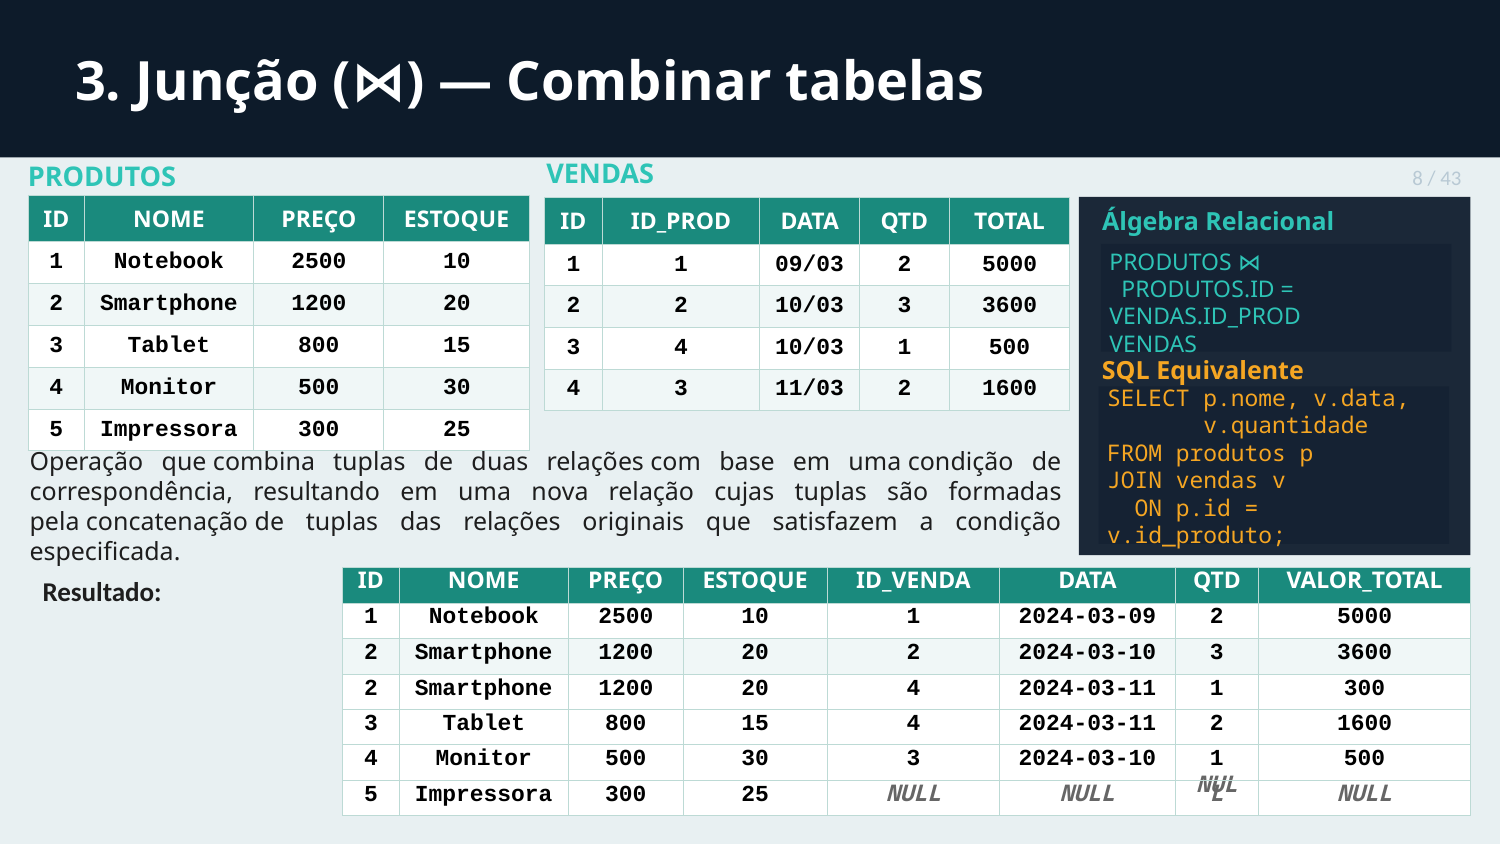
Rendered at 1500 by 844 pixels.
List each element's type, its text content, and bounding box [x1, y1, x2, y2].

text_box SELECT p.nome, v.data, v.quantidade FROM produtos p JOIN vendas v ON p.id = v.id_produto; [1107, 383, 1441, 533]
table_cell 1200 [569, 675, 683, 709]
table_header ID_PROD [603, 198, 759, 244]
text_box [1078, 196, 1471, 556]
table_cell 2 [860, 370, 949, 410]
table_cell 2 [1176, 710, 1258, 744]
table_cell 10/03 [760, 328, 859, 369]
table_cell 2 [860, 245, 949, 285]
table_cell 10 [384, 242, 529, 283]
table_cell 2024-03-11 [1000, 710, 1175, 744]
table_cell 2500 [569, 604, 683, 638]
table_cell 800 [569, 710, 683, 744]
table_header QTD [860, 198, 949, 244]
table_cell 500 [254, 368, 383, 409]
table_cell 5000 [950, 245, 1069, 285]
table_cell 1 [860, 328, 949, 369]
table_cell Notebook [400, 604, 568, 638]
table_cell 3 [545, 328, 602, 369]
table_cell 4 [545, 370, 602, 410]
table_cell 1 [343, 604, 399, 638]
table_cell 5 [29, 410, 84, 450]
table_cell 10/03 [760, 286, 859, 327]
table_cell 30 [684, 745, 827, 780]
table_header NOME [400, 568, 568, 603]
text_box PRODUTOS [27, 153, 206, 195]
table_cell 500 [950, 328, 1069, 369]
table_cell 09/03 [760, 245, 859, 285]
table_cell 1200 [569, 639, 683, 674]
table_cell 2500 [254, 242, 383, 283]
table_cell 2 [343, 675, 399, 709]
table_cell 1600 [950, 370, 1069, 410]
table_header VALOR_TOTAL [1259, 568, 1470, 603]
table_cell 3 [1176, 639, 1258, 674]
table_cell 15 [384, 326, 529, 367]
table_cell 1 [29, 242, 84, 283]
table_cell 2 [1176, 604, 1258, 638]
table_cell 2 [603, 286, 759, 327]
table_cell 3 [828, 745, 999, 780]
table_cell 1 [603, 245, 759, 285]
text_box Álgebra Relacional [1102, 196, 1453, 244]
table_cell 4 [29, 368, 84, 409]
table_cell 500 [569, 745, 683, 780]
table_cell 2024-03-10 [1000, 745, 1175, 780]
table_cell 3 [603, 370, 759, 410]
table_cell 20 [684, 639, 827, 674]
table_header ESTOQUE [684, 568, 827, 603]
table_cell 500 [1259, 745, 1470, 780]
table_cell 1 [828, 604, 999, 638]
table_cell 300 [1259, 675, 1470, 709]
table_cell 3 [343, 710, 399, 744]
table_header TOTAL [950, 198, 1069, 244]
table_header ID [29, 196, 84, 241]
table_cell 25 [684, 781, 827, 815]
text_box Resultado: [42, 567, 343, 613]
table_cell Monitor [85, 368, 253, 409]
table_cell 3 [29, 326, 84, 367]
table_cell NULL [1259, 781, 1470, 815]
table_cell 30 [384, 368, 529, 409]
table_header QTD [1176, 568, 1258, 603]
table_header ID [545, 198, 602, 244]
table_cell Smartphone [400, 639, 568, 674]
table_cell 2 [545, 286, 602, 327]
table_cell 3600 [1259, 639, 1470, 674]
table_cell Notebook [85, 242, 253, 283]
table_cell Smartphone [85, 284, 253, 325]
table_header DATA [760, 198, 859, 244]
table_cell 1 [1176, 745, 1258, 780]
table_cell 4 [343, 745, 399, 780]
table_cell 2 [343, 639, 399, 674]
table_cell Impressora [400, 781, 568, 815]
table_cell Tablet [400, 710, 568, 744]
table_cell 3600 [950, 286, 1069, 327]
table_cell 2 [828, 639, 999, 674]
table_cell 5000 [1259, 604, 1470, 638]
table_cell 2024-03-09 [1000, 604, 1175, 638]
table_cell 2024-03-10 [1000, 639, 1175, 674]
table_cell Impressora [85, 410, 253, 450]
text_box 8 / 43 [1296, 151, 1477, 204]
table_header ID [343, 568, 399, 603]
table_cell 4 [828, 710, 999, 744]
table_cell 25 [384, 410, 529, 450]
table_cell Monitor [400, 745, 568, 780]
table_cell 1200 [254, 284, 383, 325]
table_cell 300 [254, 410, 383, 450]
text_box [0, 0, 1500, 158]
table_header ESTOQUE [384, 196, 529, 241]
table_header ID_VENDA [828, 568, 999, 603]
table_cell NULL [828, 781, 999, 815]
table_cell 1600 [1259, 710, 1470, 744]
text_box VENDAS [546, 149, 674, 195]
table_cell 11/03 [760, 370, 859, 410]
text_box SQL Equivalente [1101, 345, 1453, 393]
table_cell 300 [569, 781, 683, 815]
table_cell 4 [828, 675, 999, 709]
text_box PRODUTOS ⋈ PRODUTOS.ID = VENDAS.ID_PROD VENDAS [1109, 247, 1443, 345]
table_cell 5 [343, 781, 399, 815]
table_cell 4 [603, 328, 759, 369]
text_box 3. Junção (⋈) — Combinar tabelas [74, 22, 1425, 135]
table_cell NULL [1176, 781, 1258, 815]
table_cell 2024-03-11 [1000, 675, 1175, 709]
table_cell 10 [684, 604, 827, 638]
table_header PREÇO [569, 568, 683, 603]
table_cell 3 [860, 286, 949, 327]
table_cell 15 [684, 710, 827, 744]
table_cell 20 [384, 284, 529, 325]
table_cell 800 [254, 326, 383, 367]
table_cell 1 [1176, 675, 1258, 709]
table_cell NULL [1000, 781, 1175, 815]
table_header PREÇO [254, 196, 383, 241]
table_header DATA [1000, 568, 1175, 603]
table_cell 2 [29, 284, 84, 325]
table_cell Smartphone [400, 675, 568, 709]
table_header NOME [85, 196, 253, 241]
table_cell Tablet [85, 326, 253, 367]
text_box Operação que combina tuplas de duas relações com base em uma condição de correspondência, resultando em uma nova relação cujas tuplas são formadas pela concatenação de tuplas das relações originais que satisfazem a condição especificada. [29, 450, 1063, 561]
table_cell 20 [684, 675, 827, 709]
table_cell 1 [545, 245, 602, 285]
